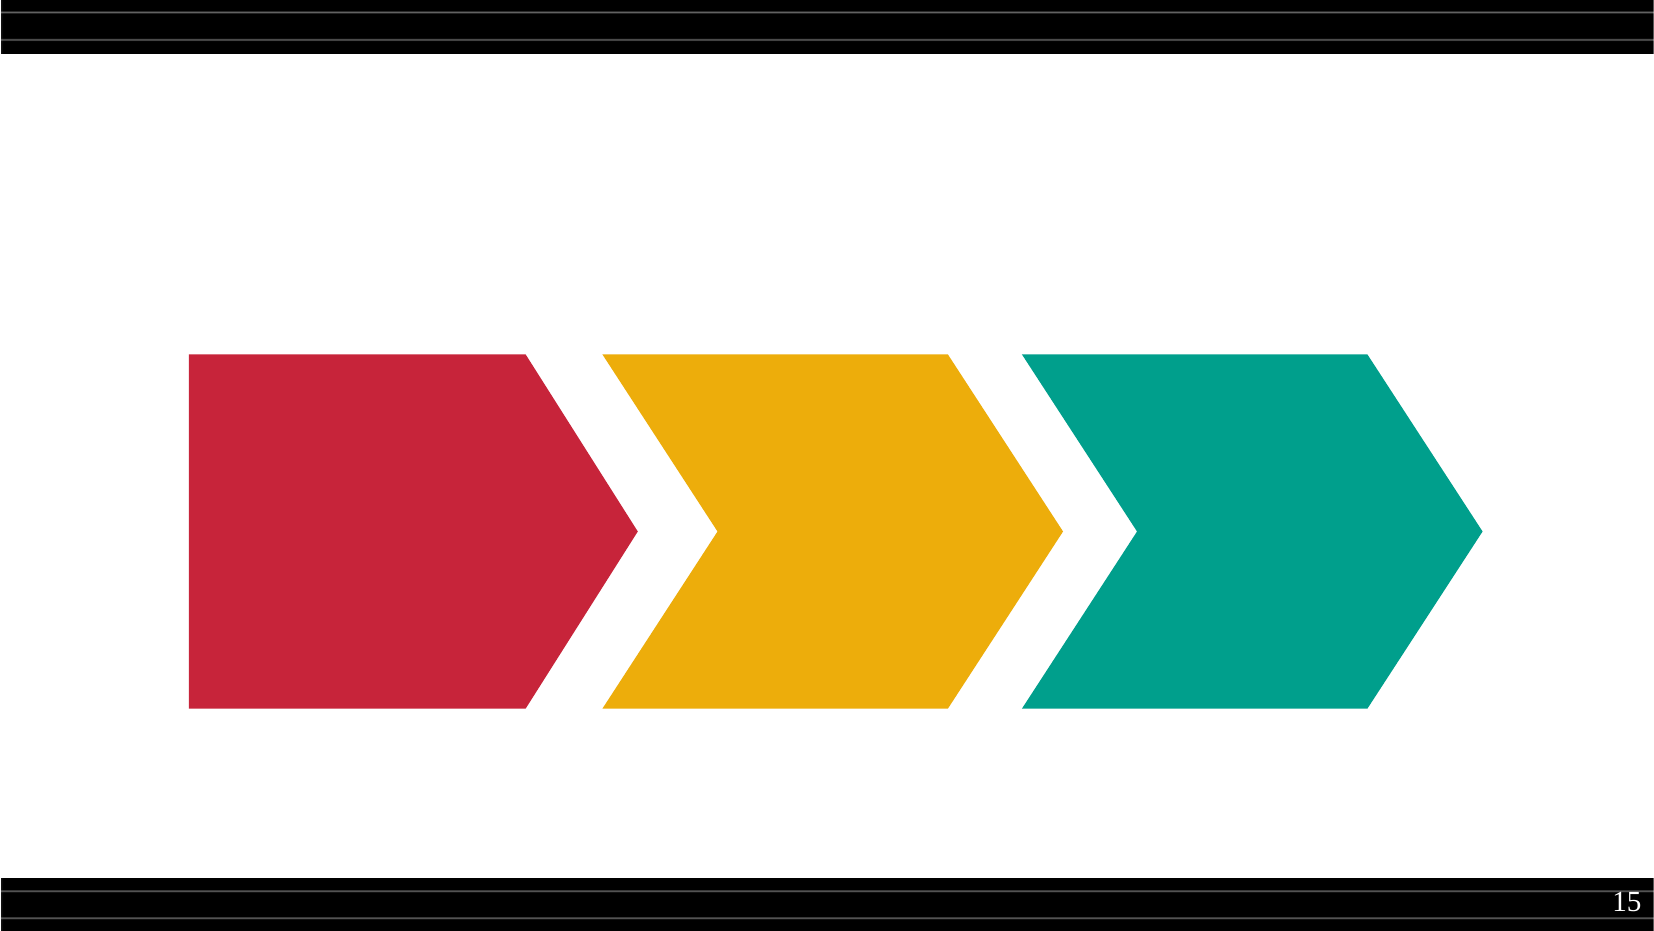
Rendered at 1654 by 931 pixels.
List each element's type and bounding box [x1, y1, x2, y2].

picture [1, 0, 1654, 54]
text_box [602, 354, 1064, 709]
text_box [188, 354, 638, 709]
picture [1, 878, 1654, 931]
